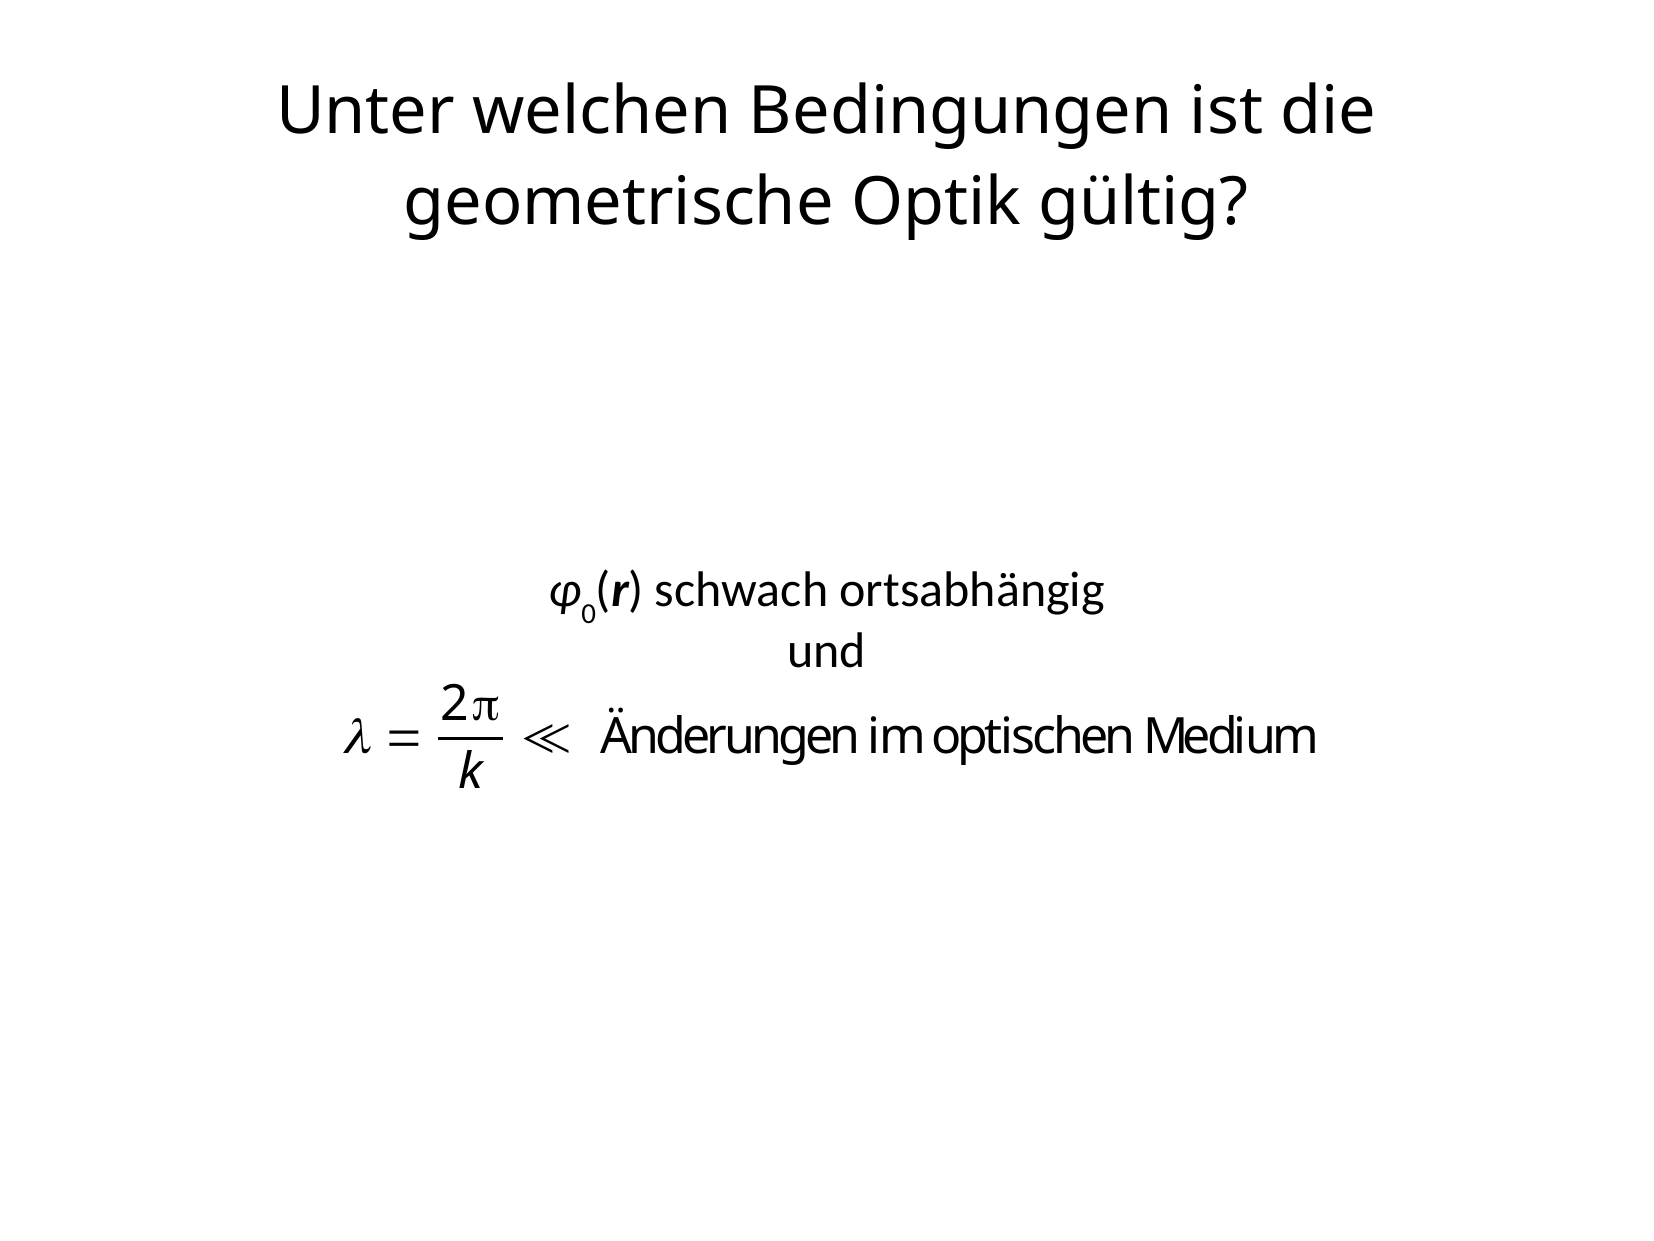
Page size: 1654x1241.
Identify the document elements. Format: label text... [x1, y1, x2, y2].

subtitle φ0(r) schwach ortsabhängig und [82, 290, 1571, 1010]
title Unter welchen Bedingungen ist die geometrische Optik gültig? [82, 49, 1571, 257]
chart [334, 673, 1319, 803]
